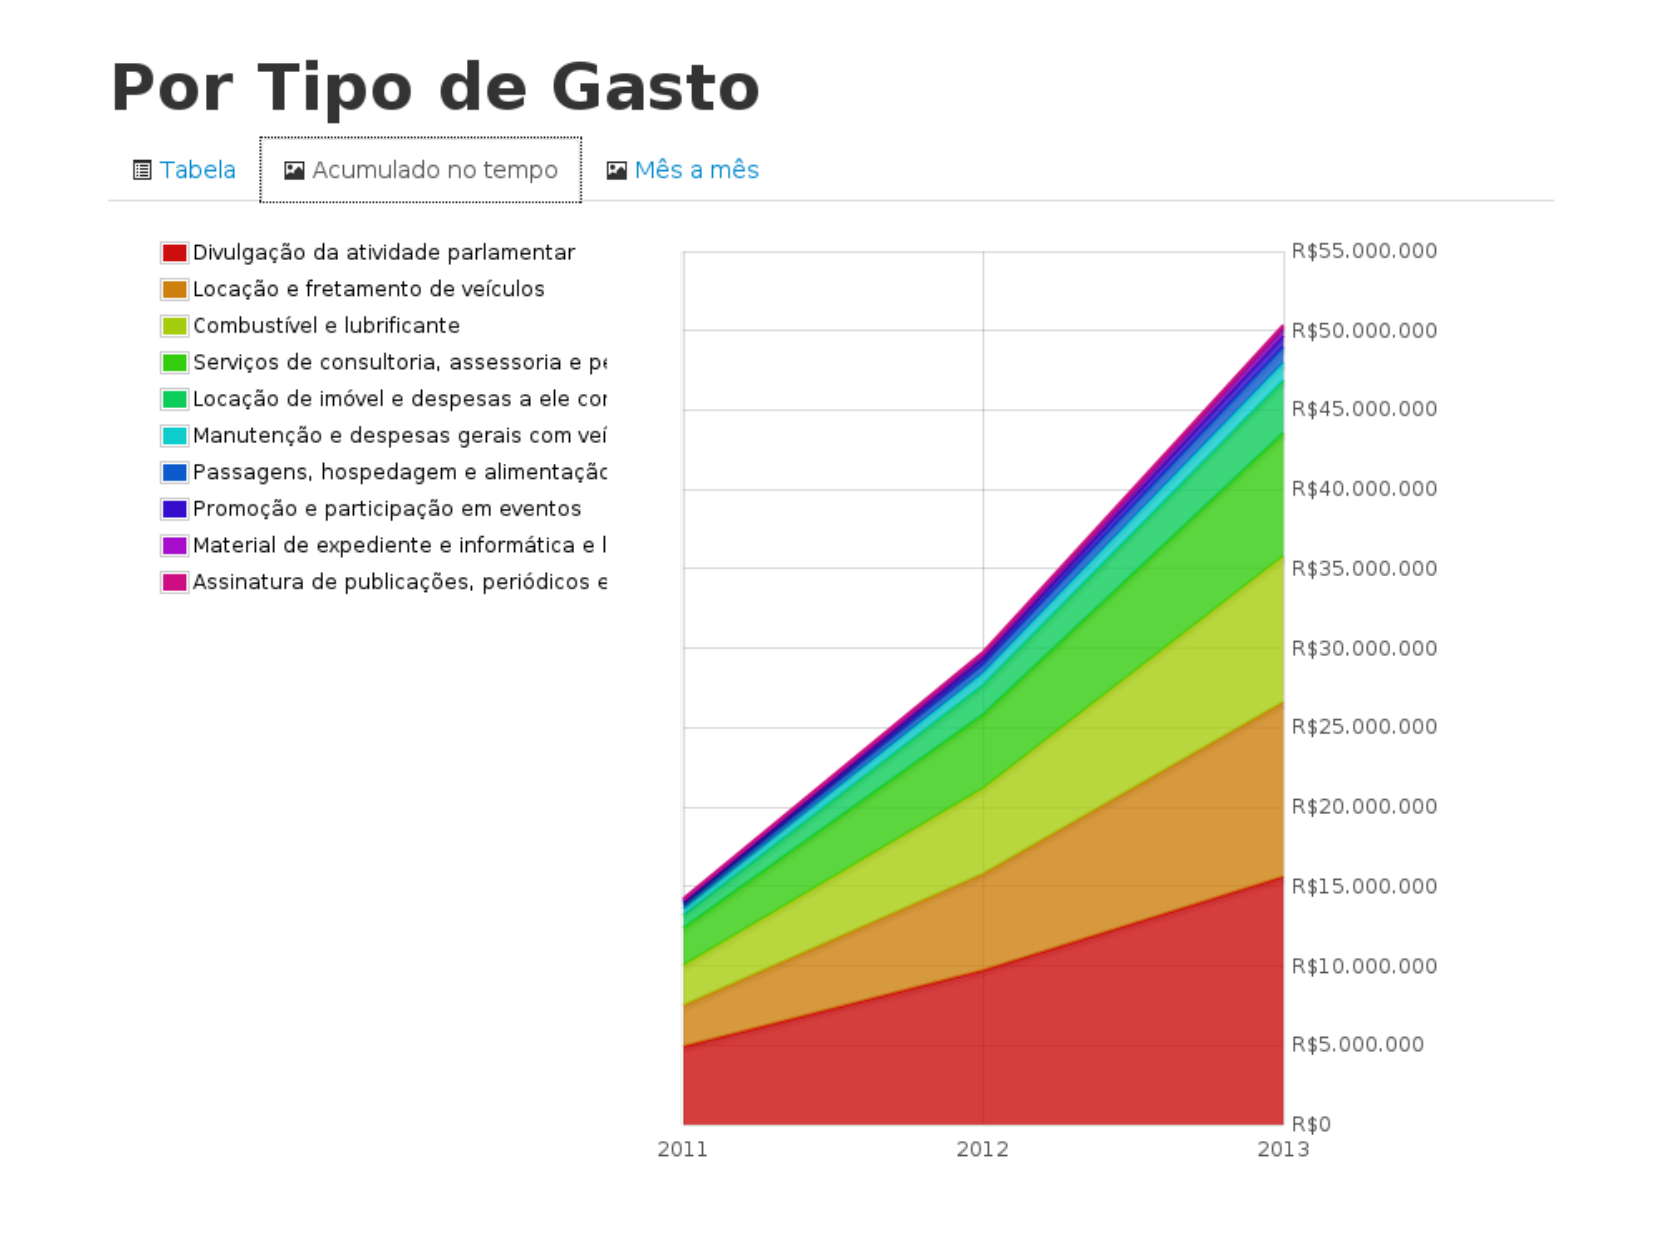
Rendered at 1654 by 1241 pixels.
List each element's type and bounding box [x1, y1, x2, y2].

picture [82, 42, 1558, 1170]
